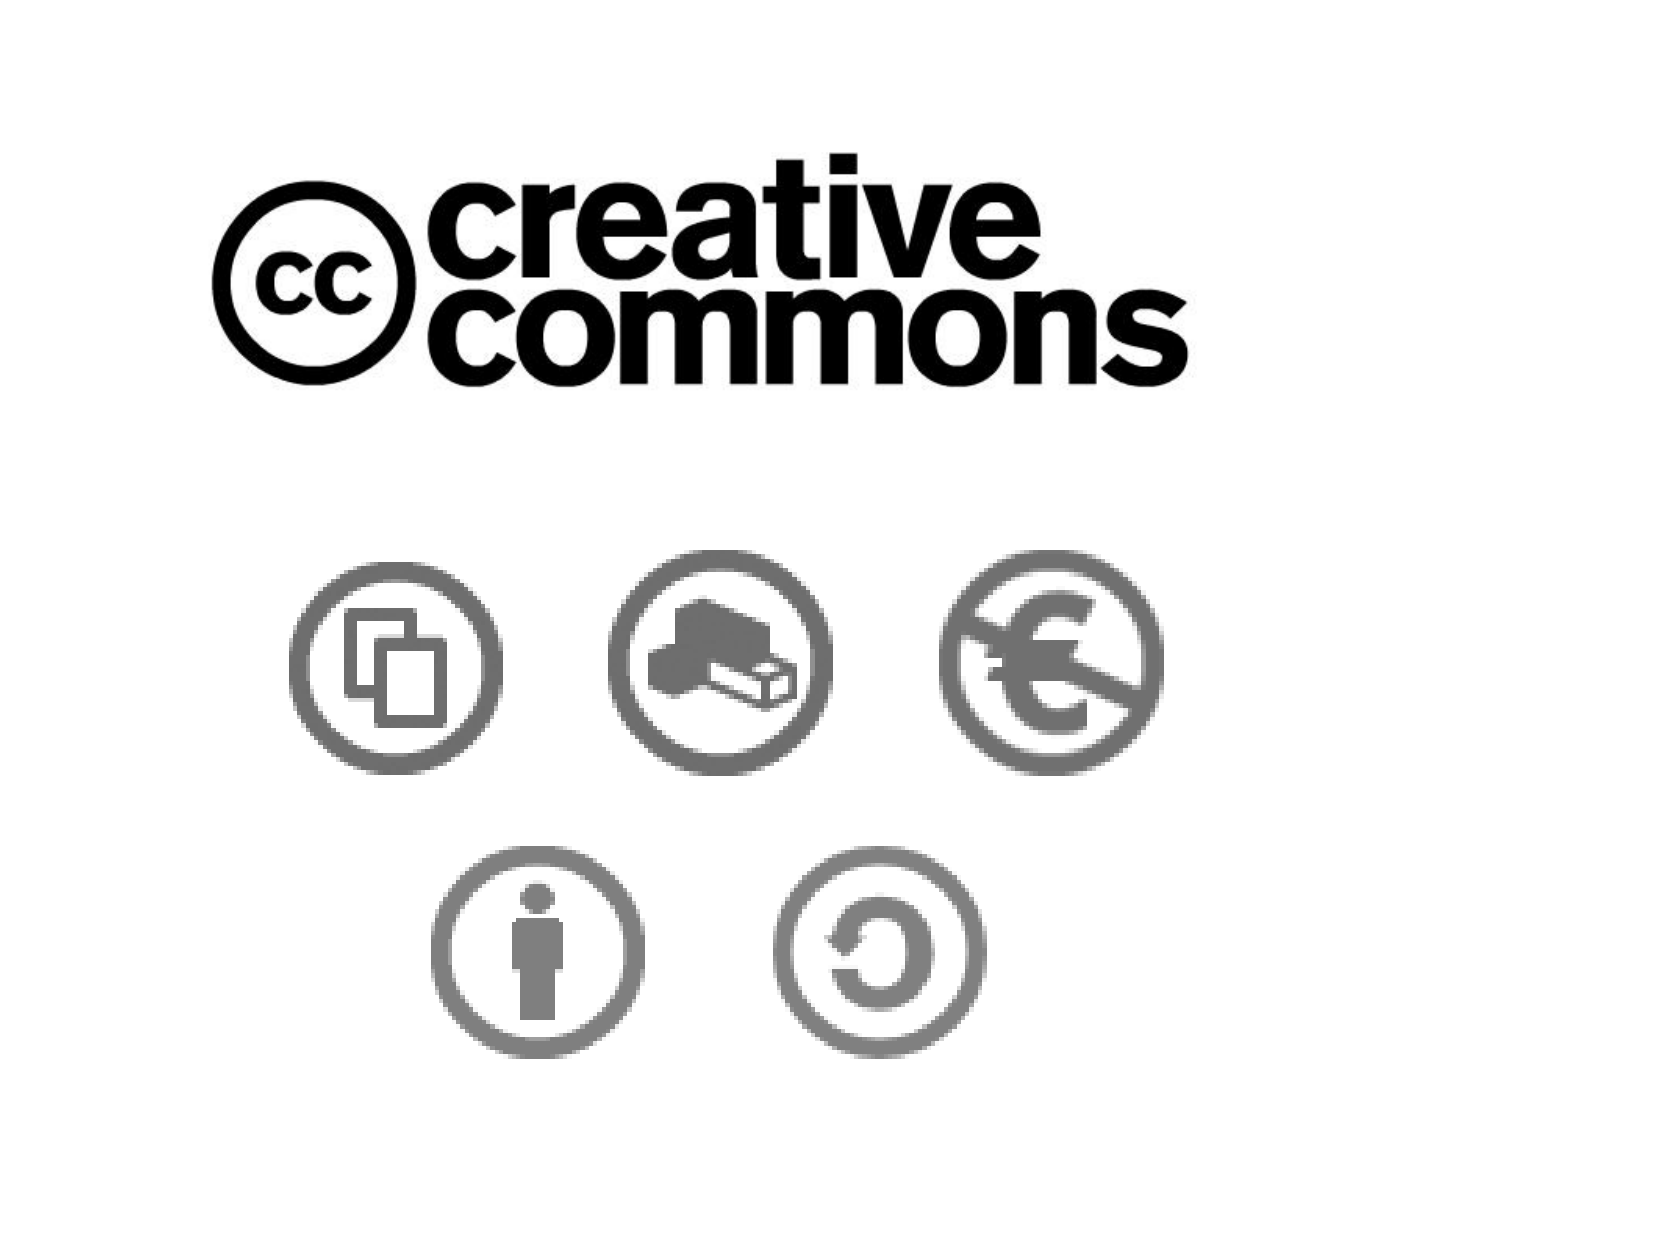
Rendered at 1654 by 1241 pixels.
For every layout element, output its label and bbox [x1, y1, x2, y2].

picture [939, 550, 1164, 776]
picture [289, 562, 503, 775]
picture [608, 550, 833, 776]
picture [159, 90, 1222, 492]
picture [773, 846, 987, 1059]
picture [431, 846, 645, 1059]
